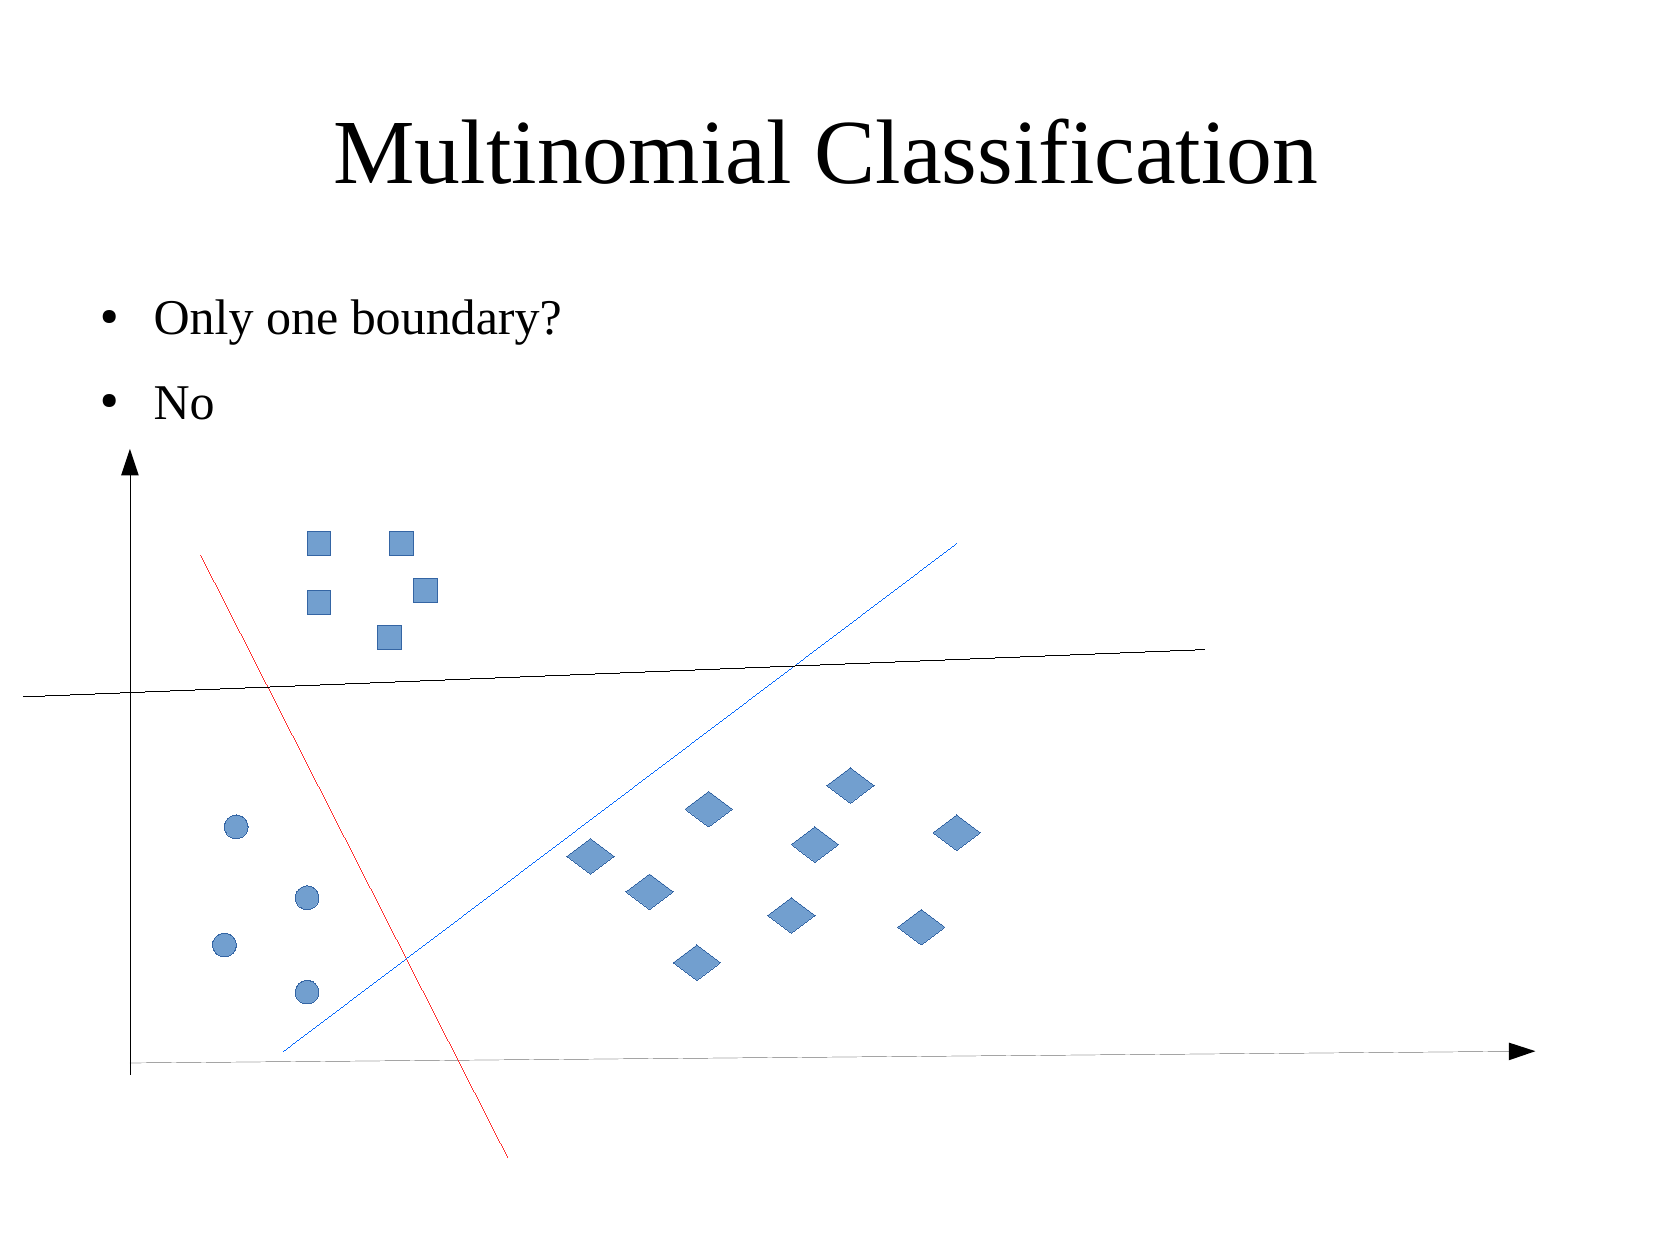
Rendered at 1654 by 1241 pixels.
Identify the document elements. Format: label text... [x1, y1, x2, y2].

text_box [933, 814, 981, 851]
text_box [295, 980, 319, 1004]
text_box [767, 897, 816, 934]
text_box [307, 590, 331, 615]
text_box [295, 885, 319, 910]
list Only one boundary? No [82, 290, 1571, 1010]
text_box [625, 874, 674, 910]
text_box [566, 838, 615, 875]
text_box [389, 531, 414, 556]
text_box [685, 791, 733, 827]
text_box [673, 944, 721, 981]
title Multinomial Classification [82, 49, 1571, 257]
text_box [826, 767, 875, 804]
text_box [897, 909, 945, 945]
text_box [791, 826, 839, 863]
text_box [377, 625, 402, 650]
text_box [212, 933, 237, 957]
text_box [307, 531, 331, 556]
text_box [413, 578, 438, 603]
text_box [224, 814, 249, 839]
